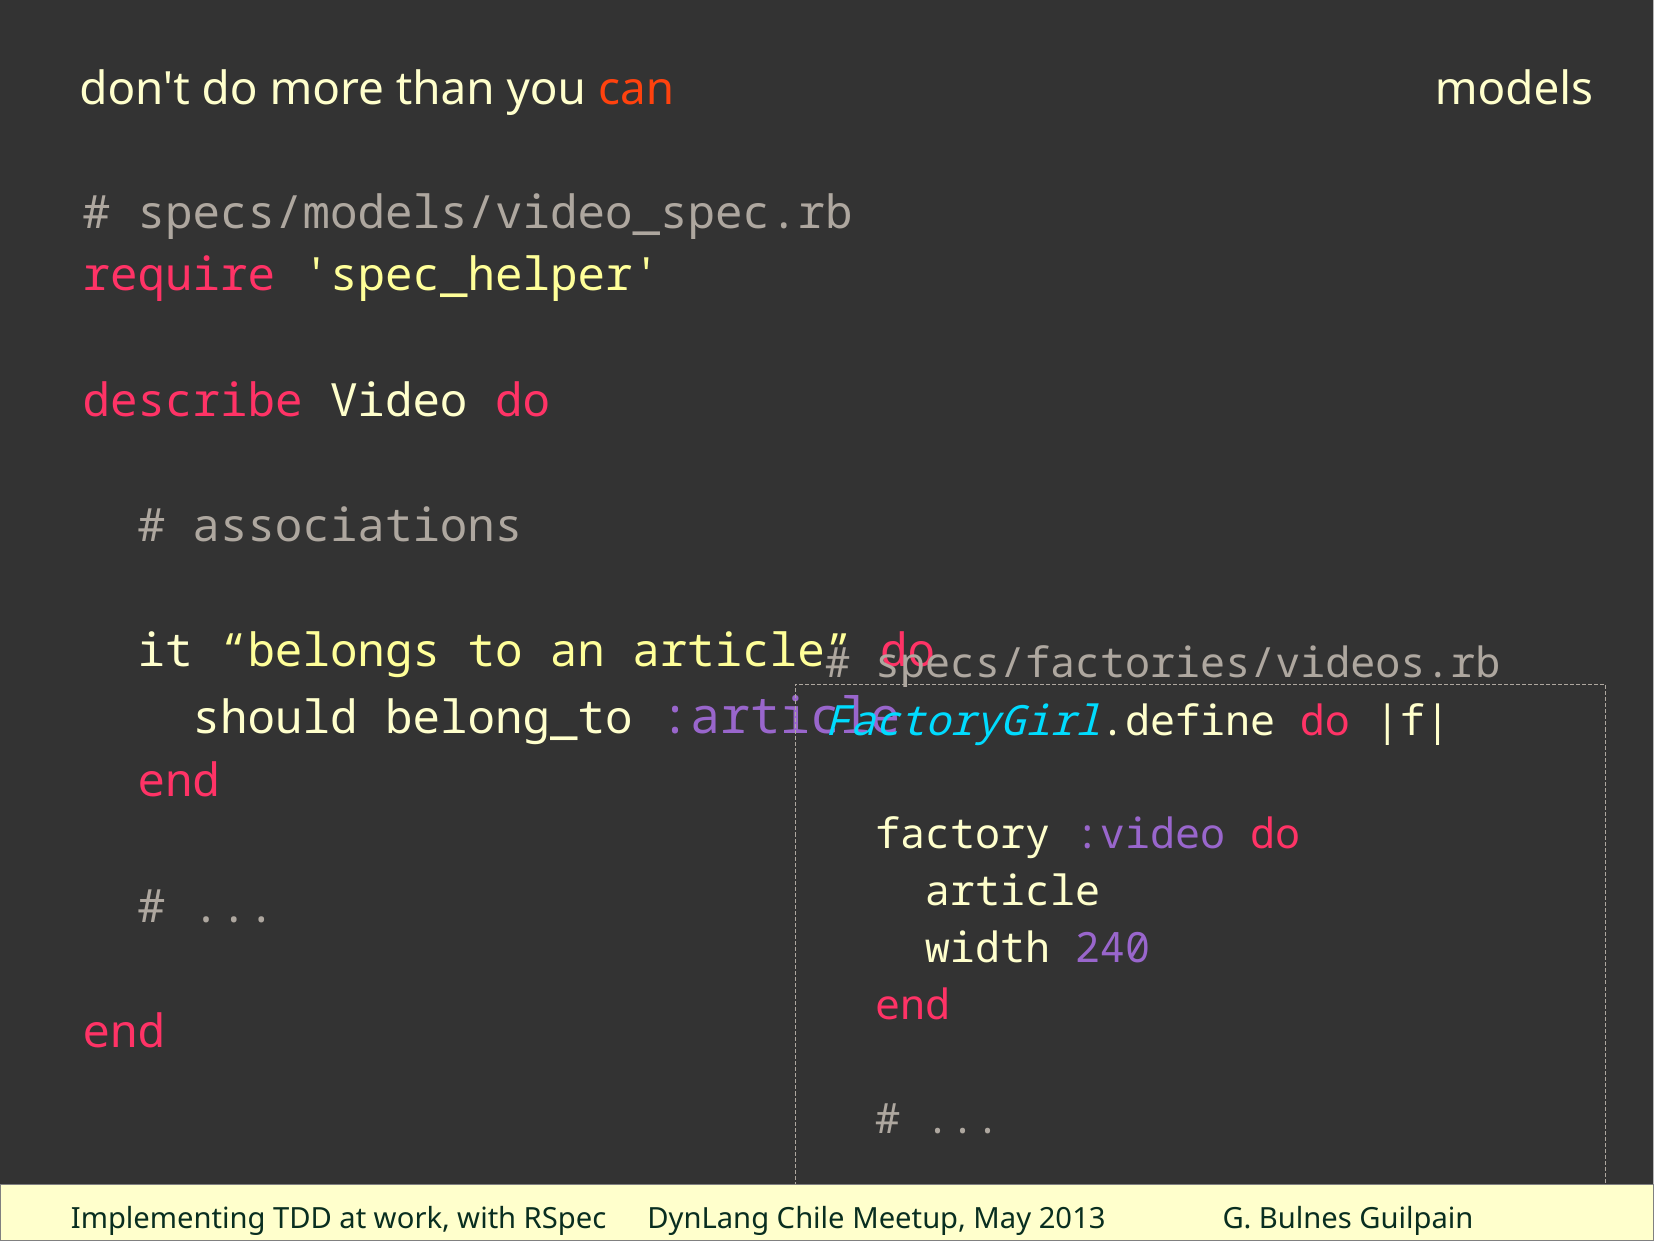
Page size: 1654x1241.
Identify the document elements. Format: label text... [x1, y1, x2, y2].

text_box [0, 1184, 1654, 1241]
text_box don't do more than you can [64, 48, 556, 115]
text_box G. Bulnes Guilpain [1207, 1190, 1435, 1239]
subtitle # specs/models/video_spec.rb require 'spec_helper' describe Video do # associations it “belongs to an article” do should belong_to :article end # ... end [82, 59, 1571, 1181]
text_box # specs/factories/videos.rb FactoryGirl.define do |f| factory :video do article width 240 end # ... end [825, 684, 1568, 1184]
text_box models [1420, 48, 1571, 115]
text_box Implementing TDD at work, with RSpec [56, 1190, 506, 1239]
text_box DynLang Chile Meetup, May 2013 [632, 1190, 1021, 1239]
